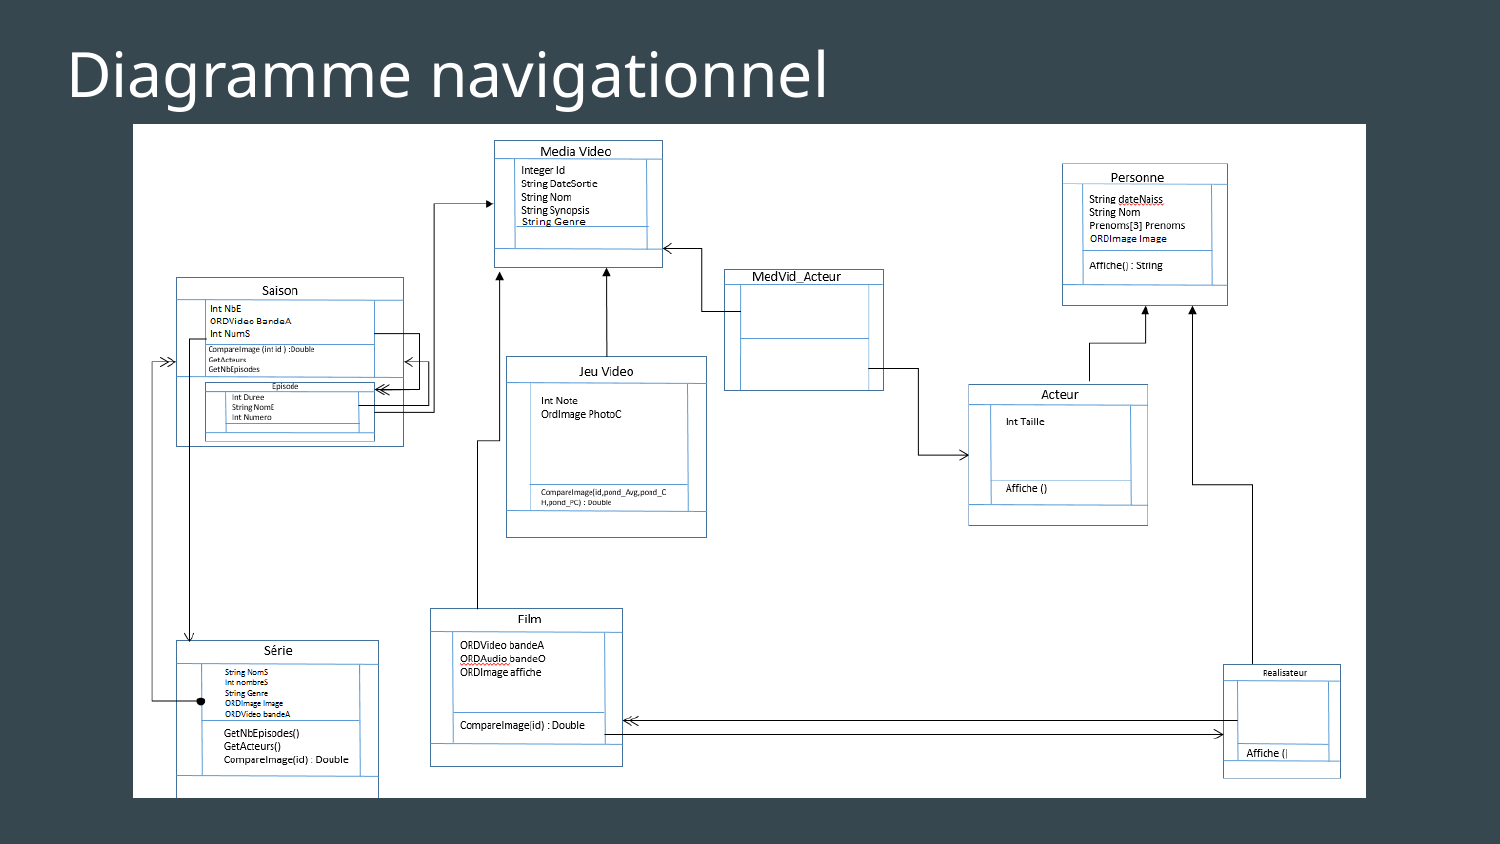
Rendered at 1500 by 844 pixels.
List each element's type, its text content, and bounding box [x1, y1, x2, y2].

picture [133, 124, 1366, 798]
title Diagramme navigationnel [51, 19, 1449, 114]
